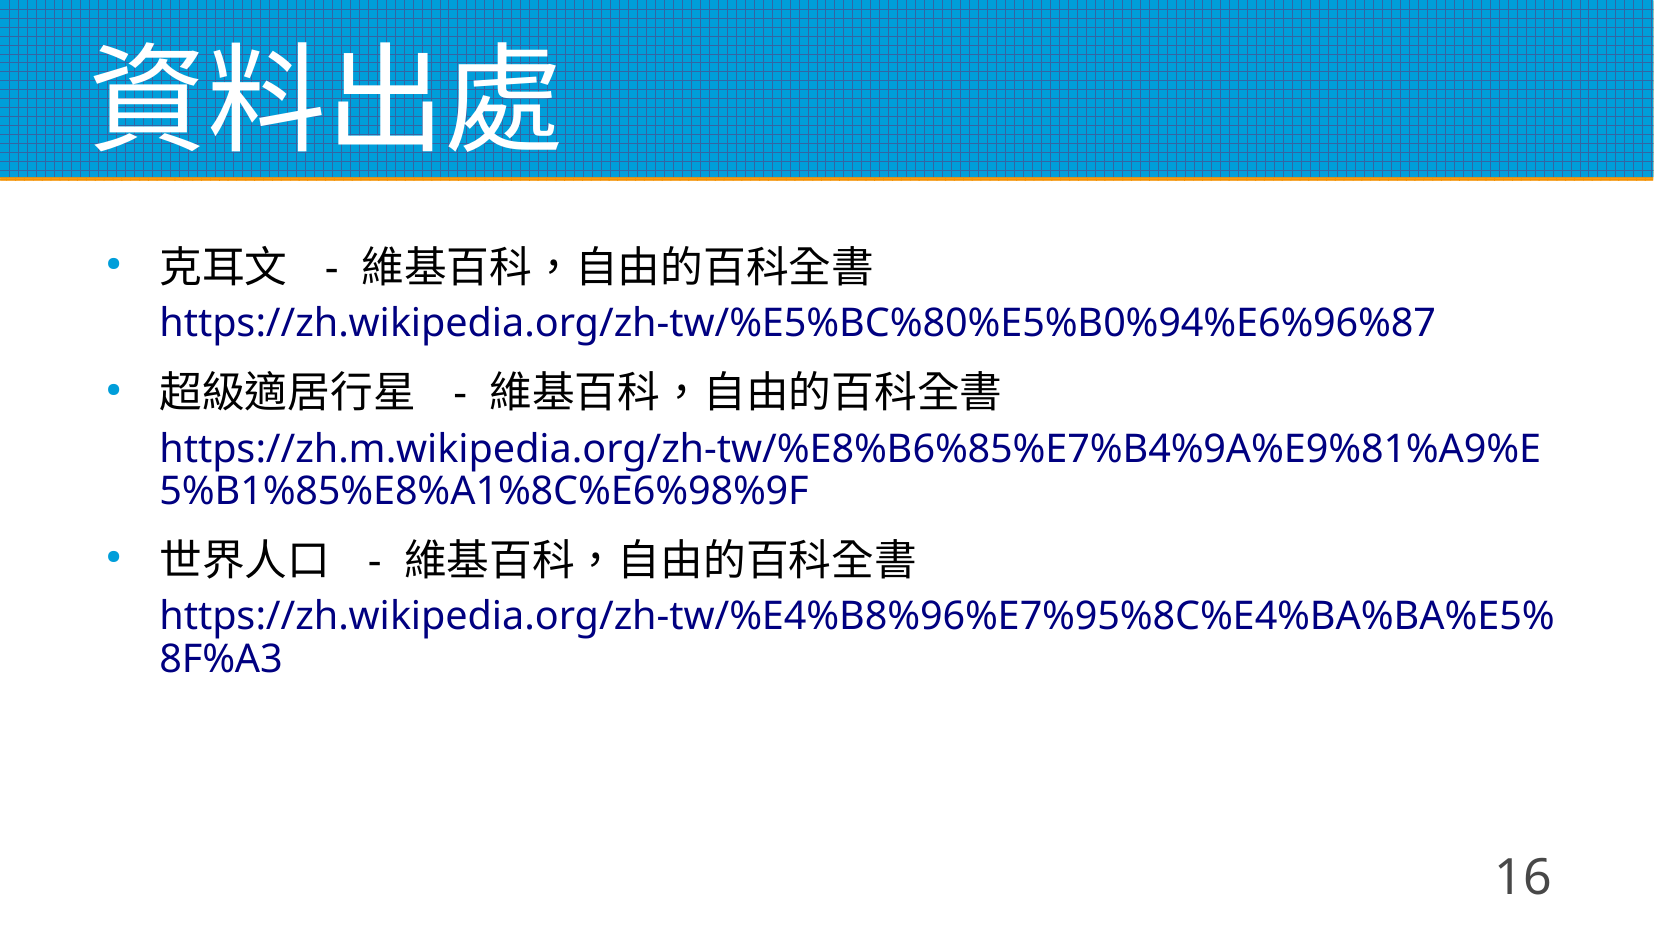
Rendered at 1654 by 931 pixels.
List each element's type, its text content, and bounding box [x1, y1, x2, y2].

list 克耳文 - 維基百科，自由的百科全書https://zh.wikipedia.org/zh-tw/%E5%BC%80%E5%B0%94%E6%96%87 超級適居行星 - 維基百科，自由的百科全書https://zh.m.wikipedia.org/zh-tw/%E8%B6%85%E7%B4%9A%E9%81%A9%E5%B1%85%E8%A1%8C%E6%98%9F 世界人口 - 維基百科，自由的百科全書https://zh.wikipedia.org/zh-tw/%E4%B8%96%E7%95%8C%E4%BA%BA%E5%8F%A3 [88, 236, 1565, 813]
title 資料出處 [88, 14, 1565, 178]
